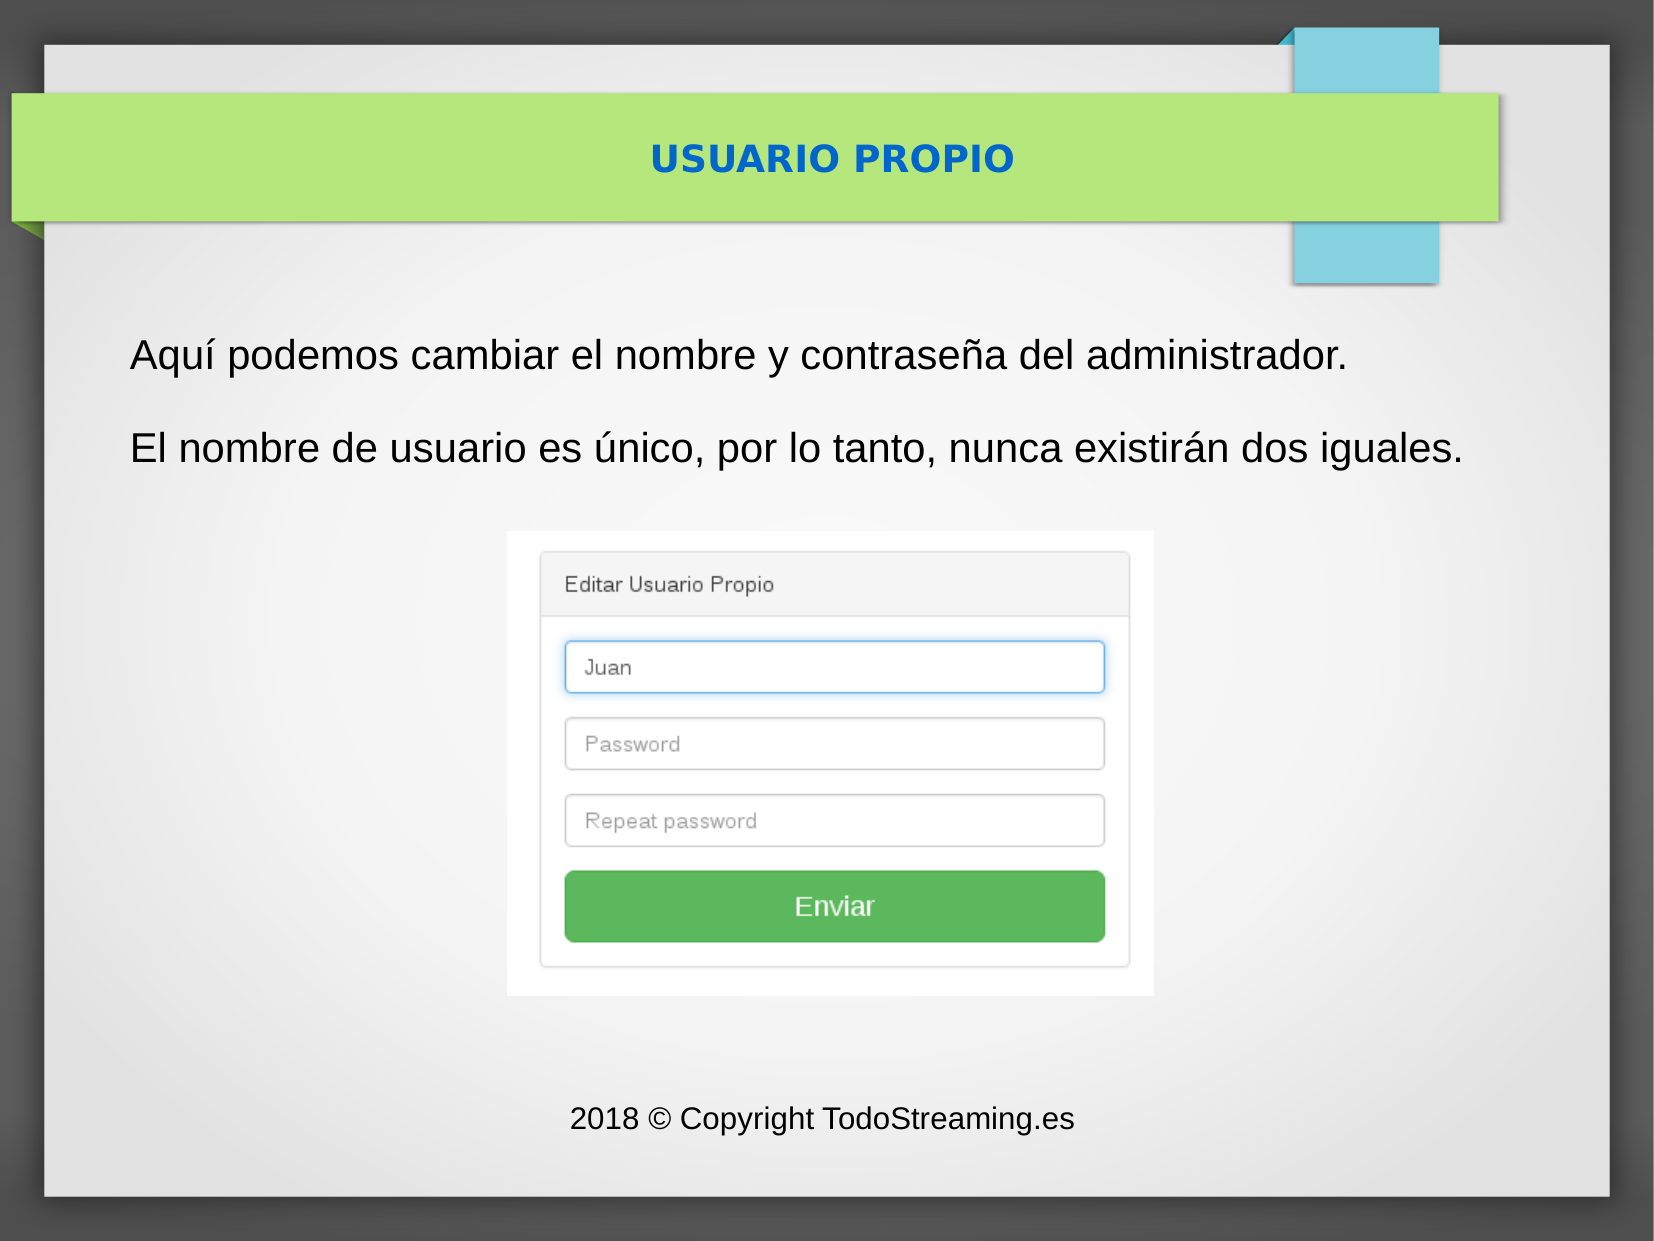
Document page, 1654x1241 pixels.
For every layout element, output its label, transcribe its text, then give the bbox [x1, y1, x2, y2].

subtitle Aquí podemos cambiar el nombre y contraseña del administrador. El nombre de usuario es único, por lo tanto, nunca existirán dos iguales. [129, 318, 1548, 532]
title USUARIO PROPIO [649, 118, 1028, 201]
text_box 2018 © Copyright TodoStreaming.es [555, 1094, 1099, 1146]
picture [0, 0, 1654, 1241]
